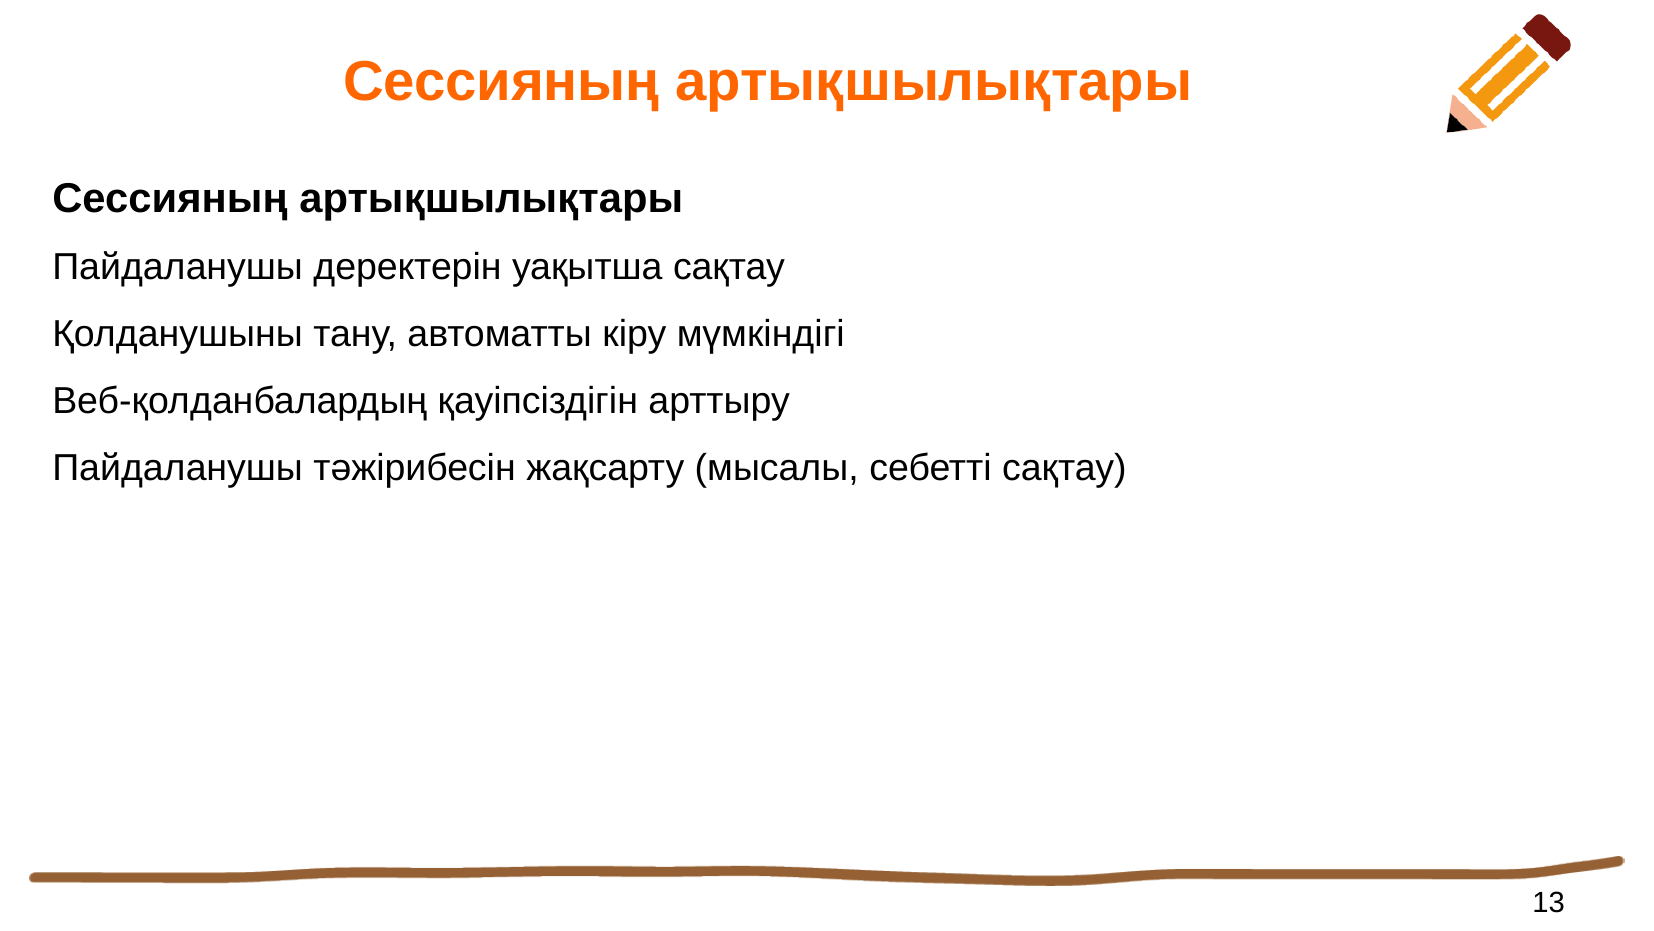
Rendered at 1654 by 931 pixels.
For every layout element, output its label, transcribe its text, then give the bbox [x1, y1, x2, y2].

picture [29, 856, 1625, 886]
text_box Сессияның артықшылықтары Пайдаланушы деректерін уақытша сақтау Қолданушыны тану, автоматты кіру мүмкіндігі Веб-қолданбалардың қауіпсіздігін арттыру Пайдаланушы тәжірибесін жақсарту (мысалы, себетті сақтау) [37, 167, 1613, 805]
picture [1446, 14, 1571, 133]
title Сессияның артықшылықтары [88, 29, 1447, 133]
